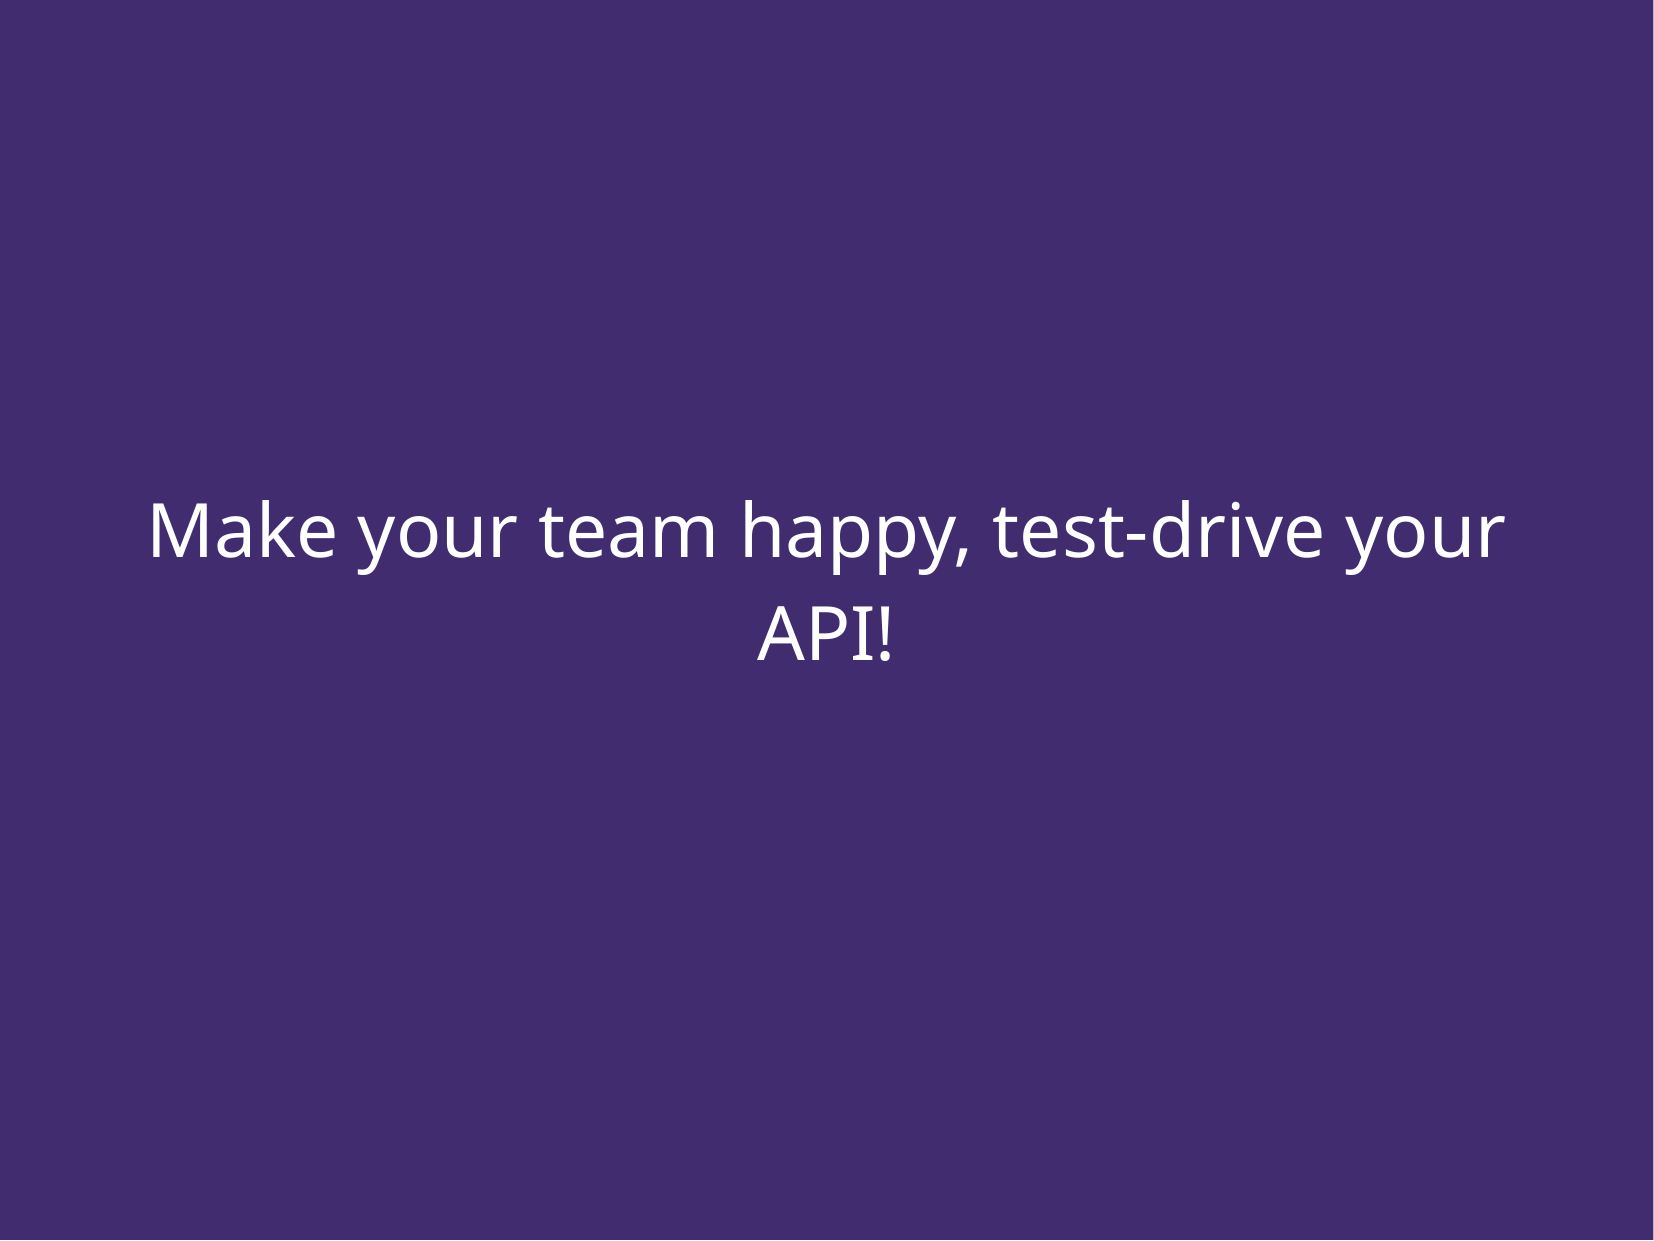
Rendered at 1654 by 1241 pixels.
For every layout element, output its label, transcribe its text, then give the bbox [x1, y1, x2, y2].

subtitle Make your team happy, test-drive your API! [82, 49, 1571, 1111]
